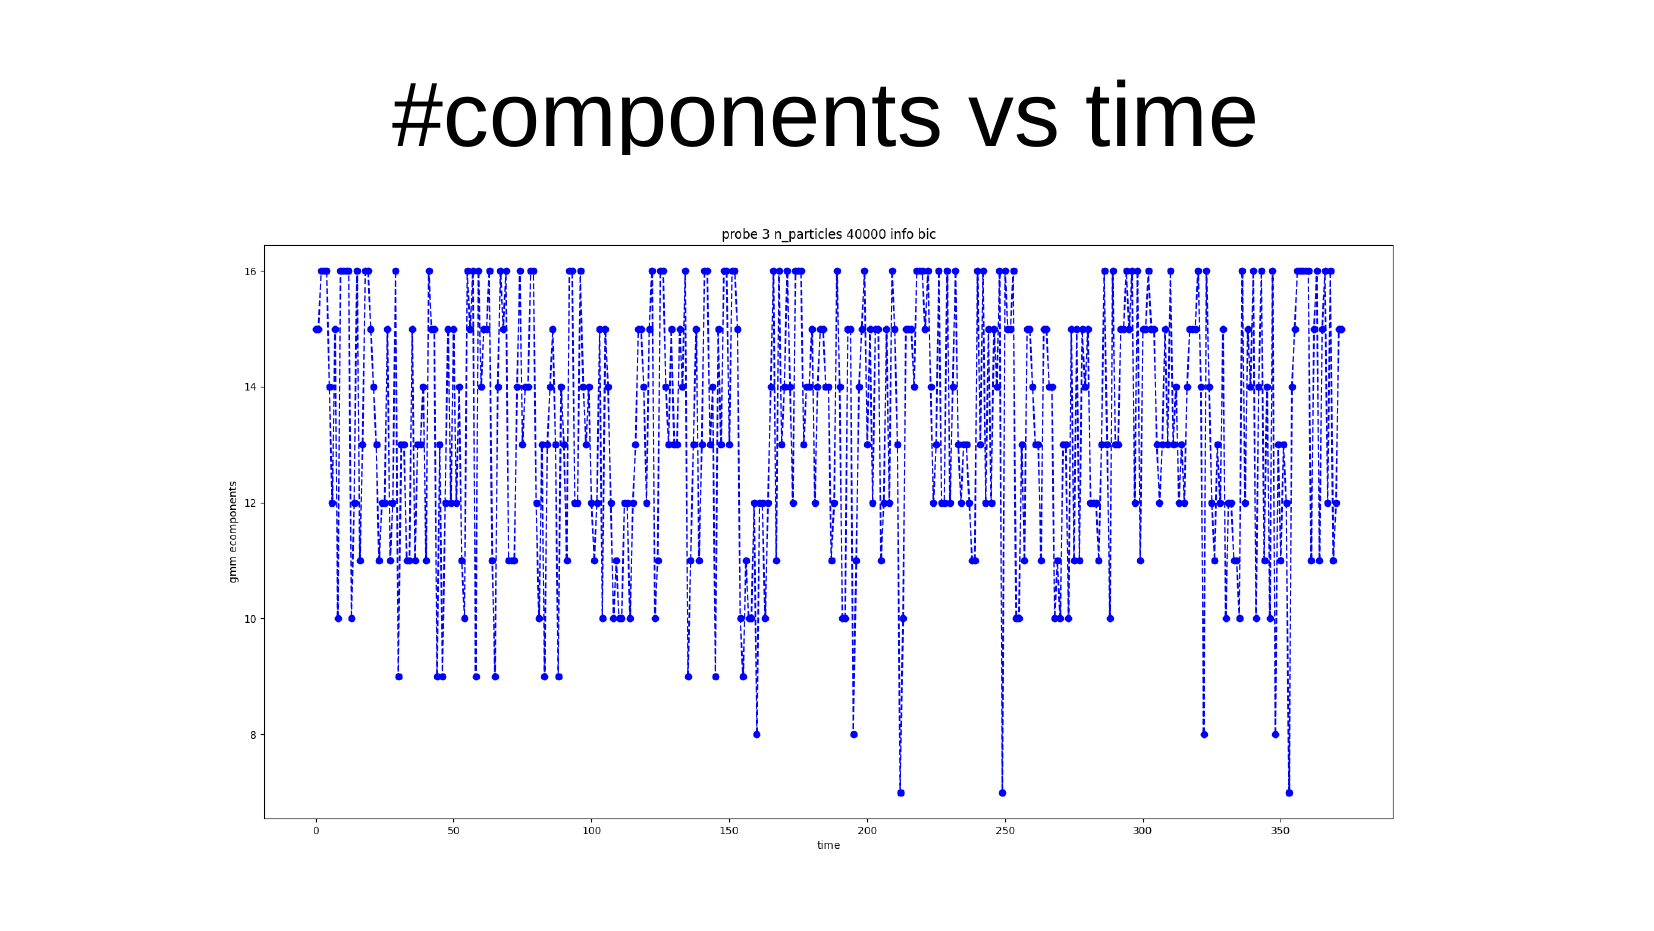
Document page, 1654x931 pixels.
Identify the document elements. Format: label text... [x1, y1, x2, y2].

picture [82, 155, 1538, 901]
title #components vs time [82, 37, 1571, 193]
